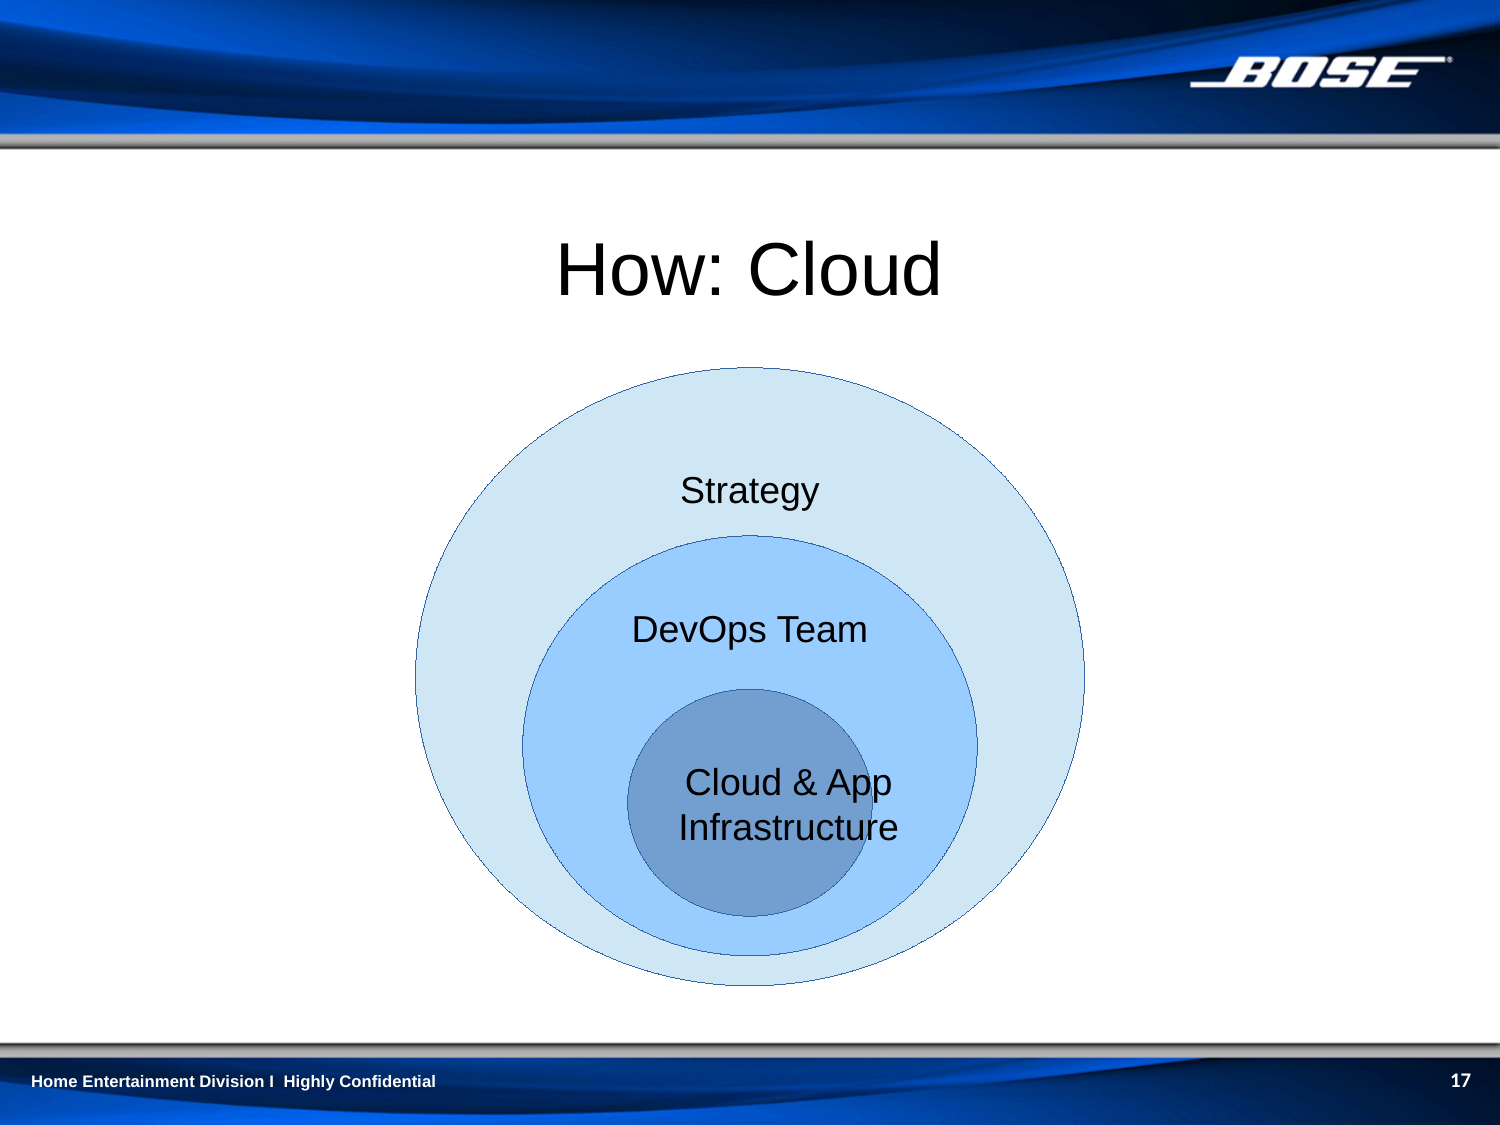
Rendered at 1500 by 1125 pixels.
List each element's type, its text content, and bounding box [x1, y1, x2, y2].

text_box How: Cloud [74, 185, 1425, 345]
text_box DevOps Team [522, 535, 978, 956]
text_box Cloud & App Infrastructure [627, 689, 873, 917]
text_box Strategy [415, 367, 1085, 986]
picture [0, 0, 1500, 1125]
